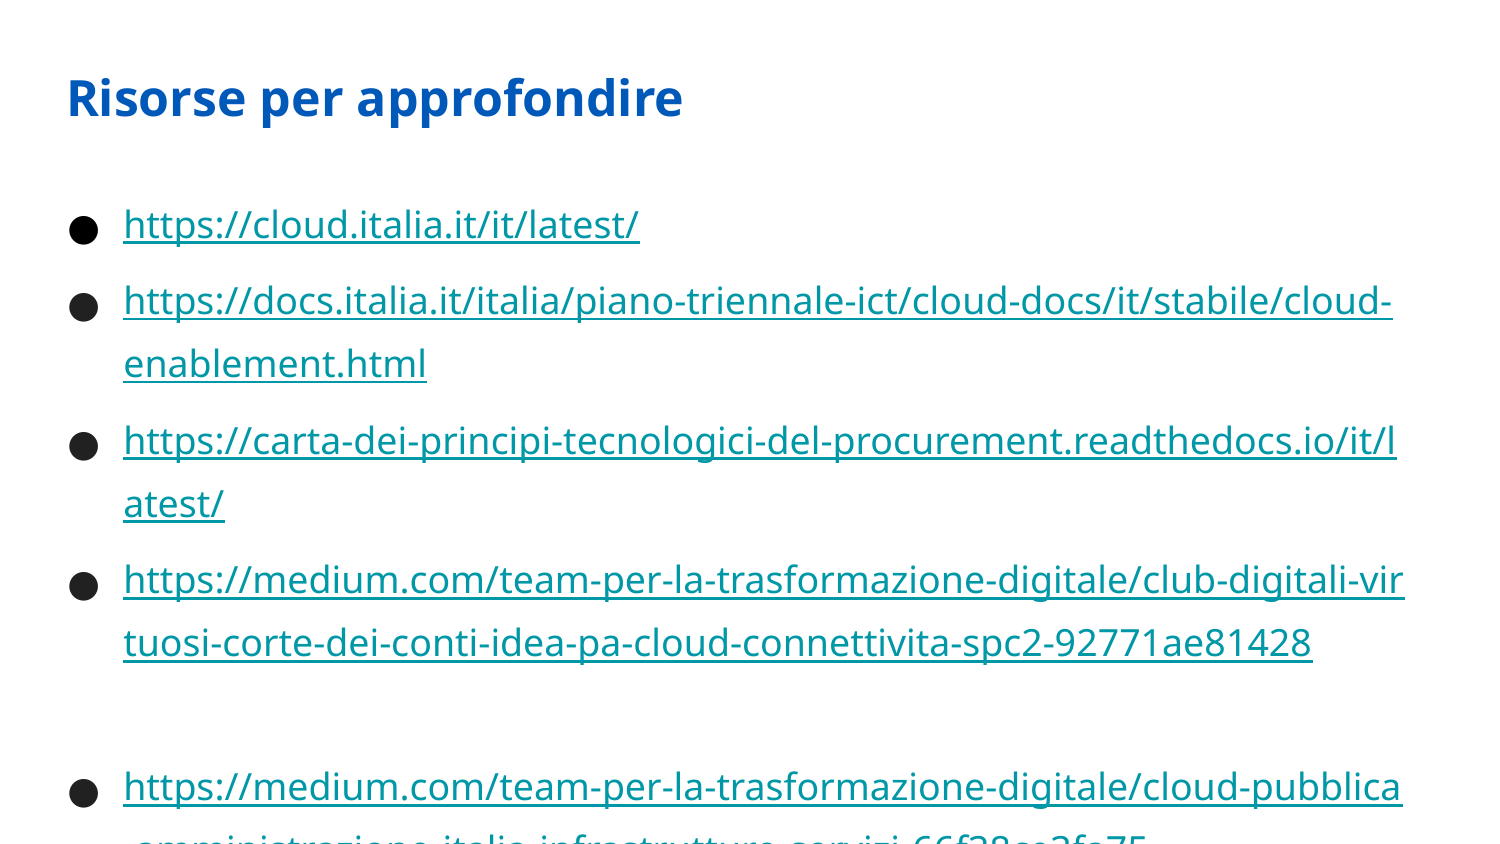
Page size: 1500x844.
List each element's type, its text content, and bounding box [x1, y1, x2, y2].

text_box https://cloud.italia.it/it/latest/ https://docs.italia.it/italia/piano-triennale-ict/cloud-docs/it/stabile/cloud-enablement.html https://carta-dei-principi-tecnologici-del-procurement.readthedocs.io/it/latest/ https://medium.com/team-per-la-trasformazione-digitale/club-digitali-virtuosi-corte-dei-conti-idea-pa-cloud-connettivita-spc2-92771ae81428 https://medium.com/team-per-la-trasformazione-digitale/cloud-pubblica-amministrazione-italia-infrastrutture-servizi-66f38ce3fa75 [33, 160, 1426, 763]
title Risorse per approfondire [51, 51, 1449, 146]
